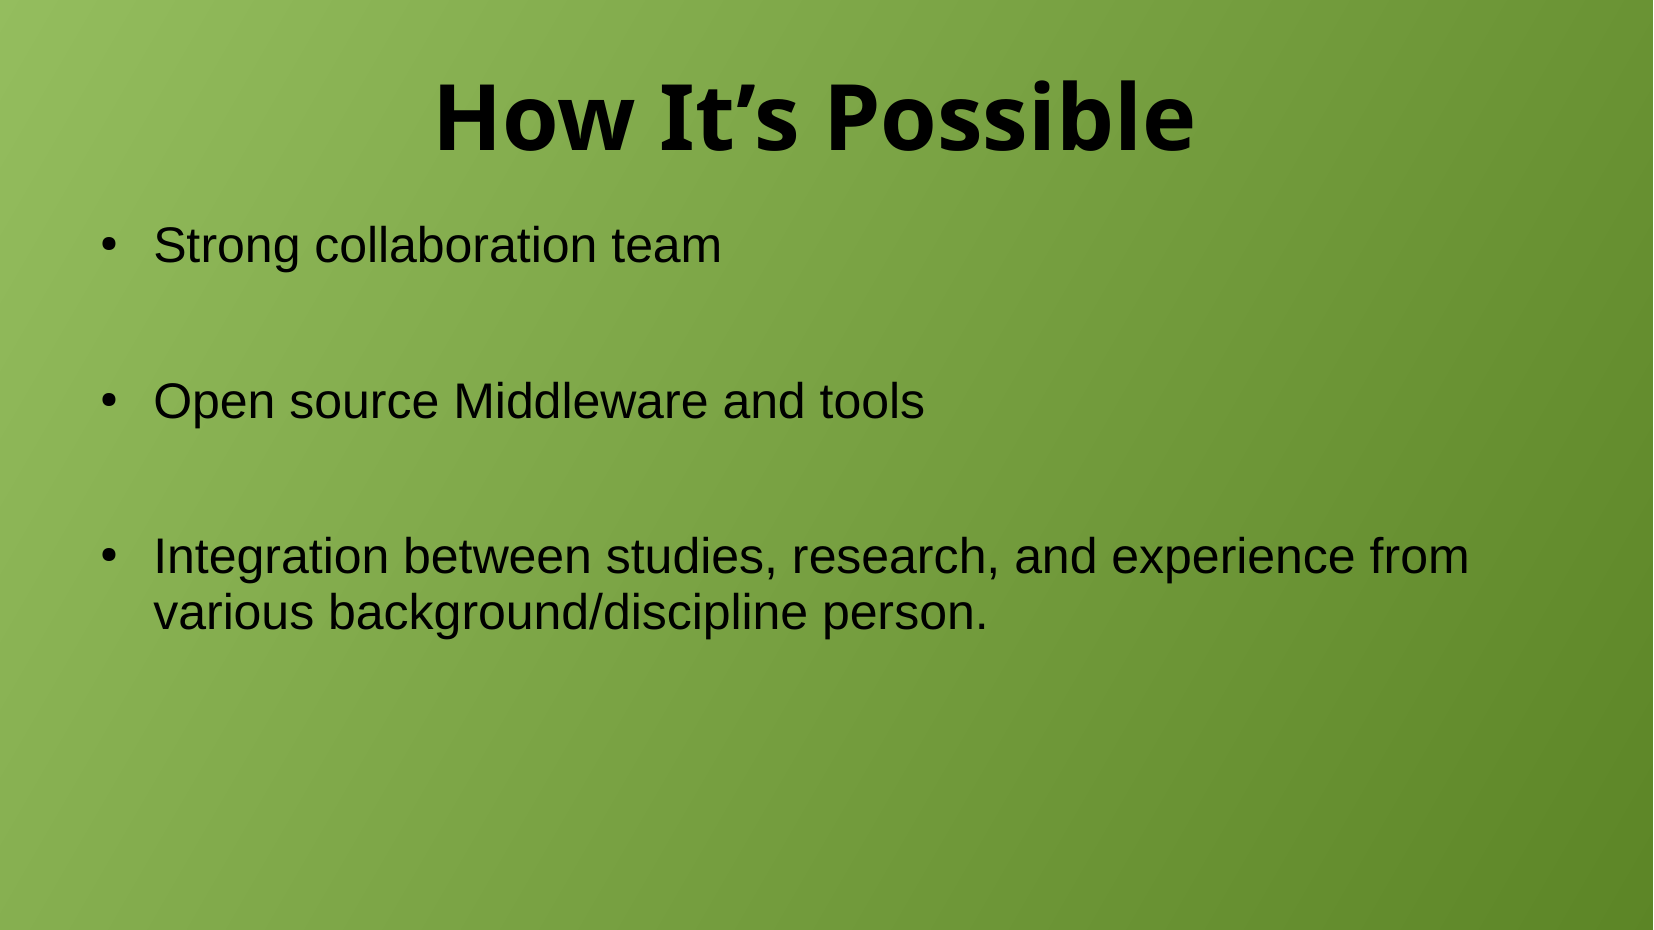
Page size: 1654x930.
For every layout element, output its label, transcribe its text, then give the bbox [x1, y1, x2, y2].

title How It’s Possible [82, 36, 1571, 193]
list Strong collaboration team Open source Middleware and tools Integration between studies, research, and experience from various background/discipline person. [82, 217, 1571, 757]
